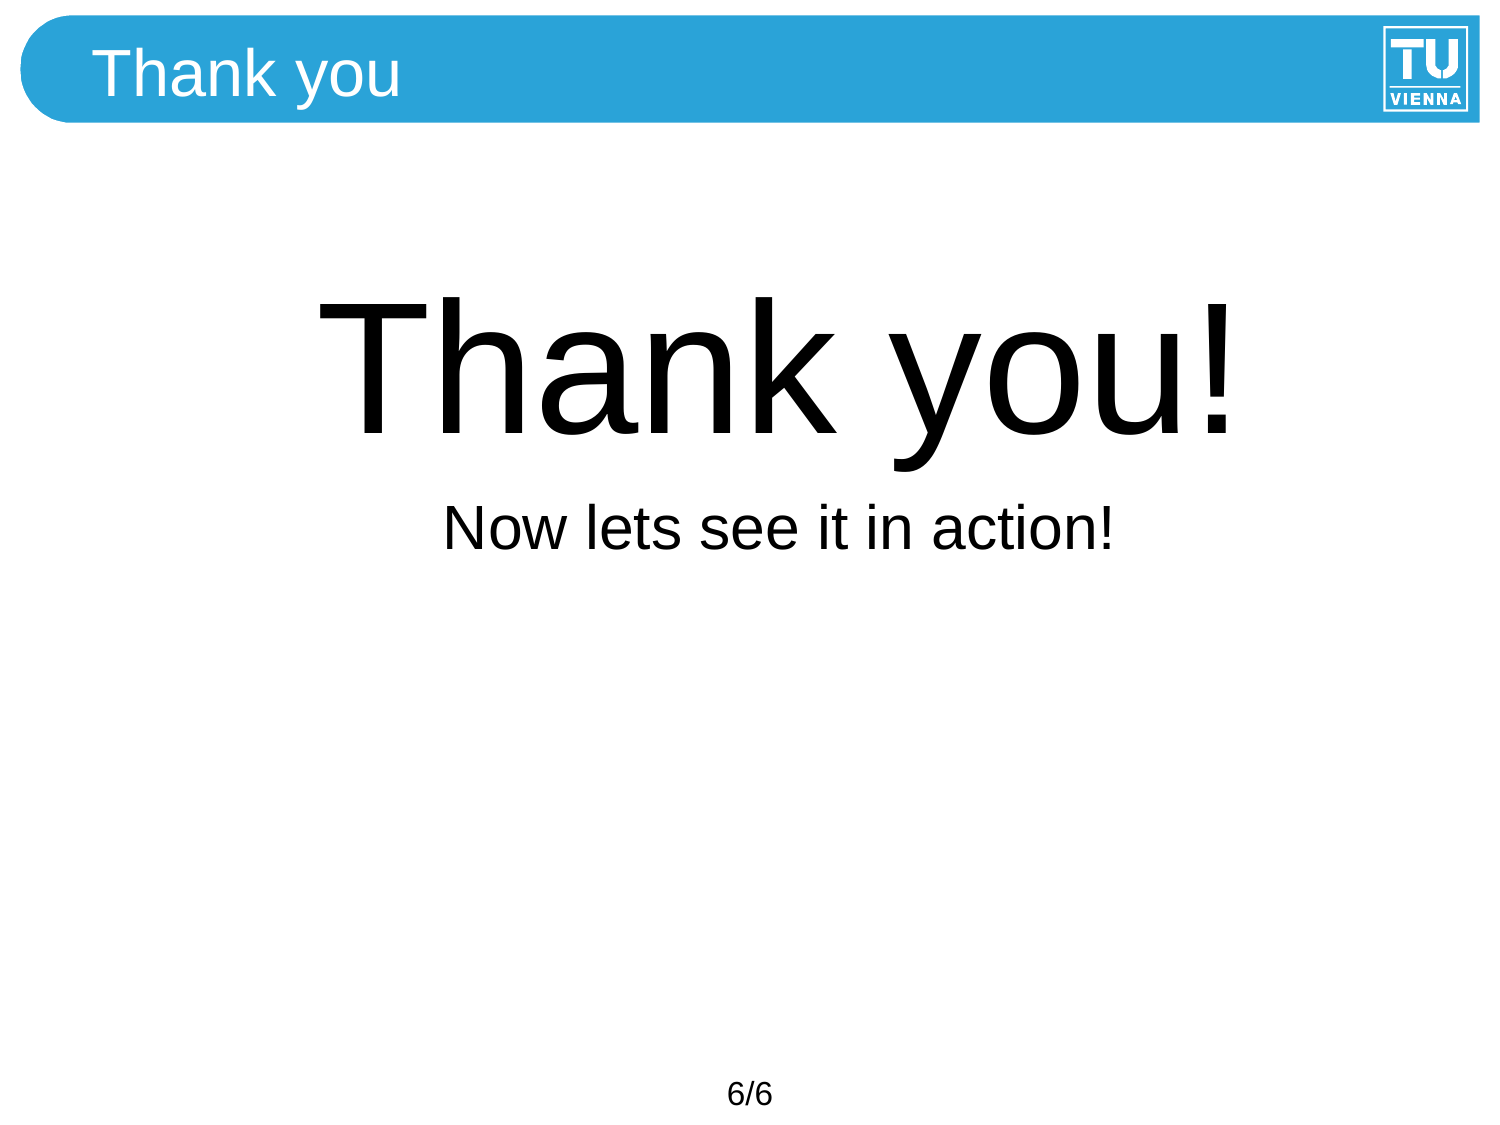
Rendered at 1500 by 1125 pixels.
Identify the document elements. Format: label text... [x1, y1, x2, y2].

title Thank you [76, 7, 1350, 132]
list Thank you! Now lets see it in action! [19, 151, 1481, 1050]
